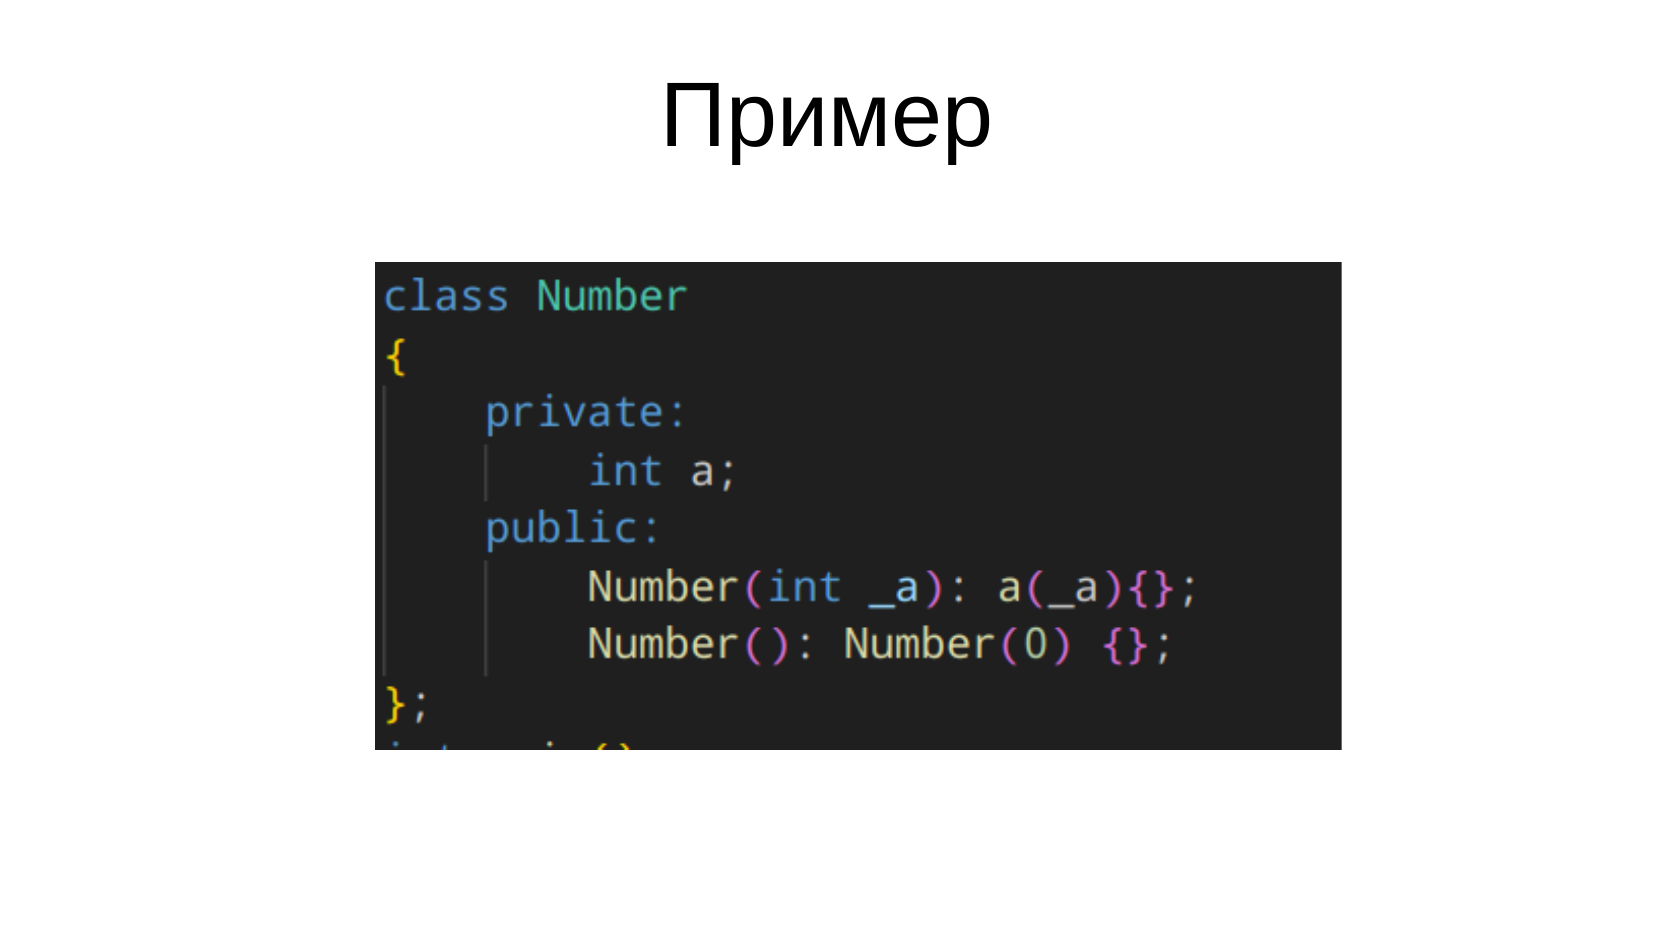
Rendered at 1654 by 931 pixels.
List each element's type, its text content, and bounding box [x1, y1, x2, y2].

title Пример [82, 37, 1571, 193]
picture [375, 262, 1342, 751]
